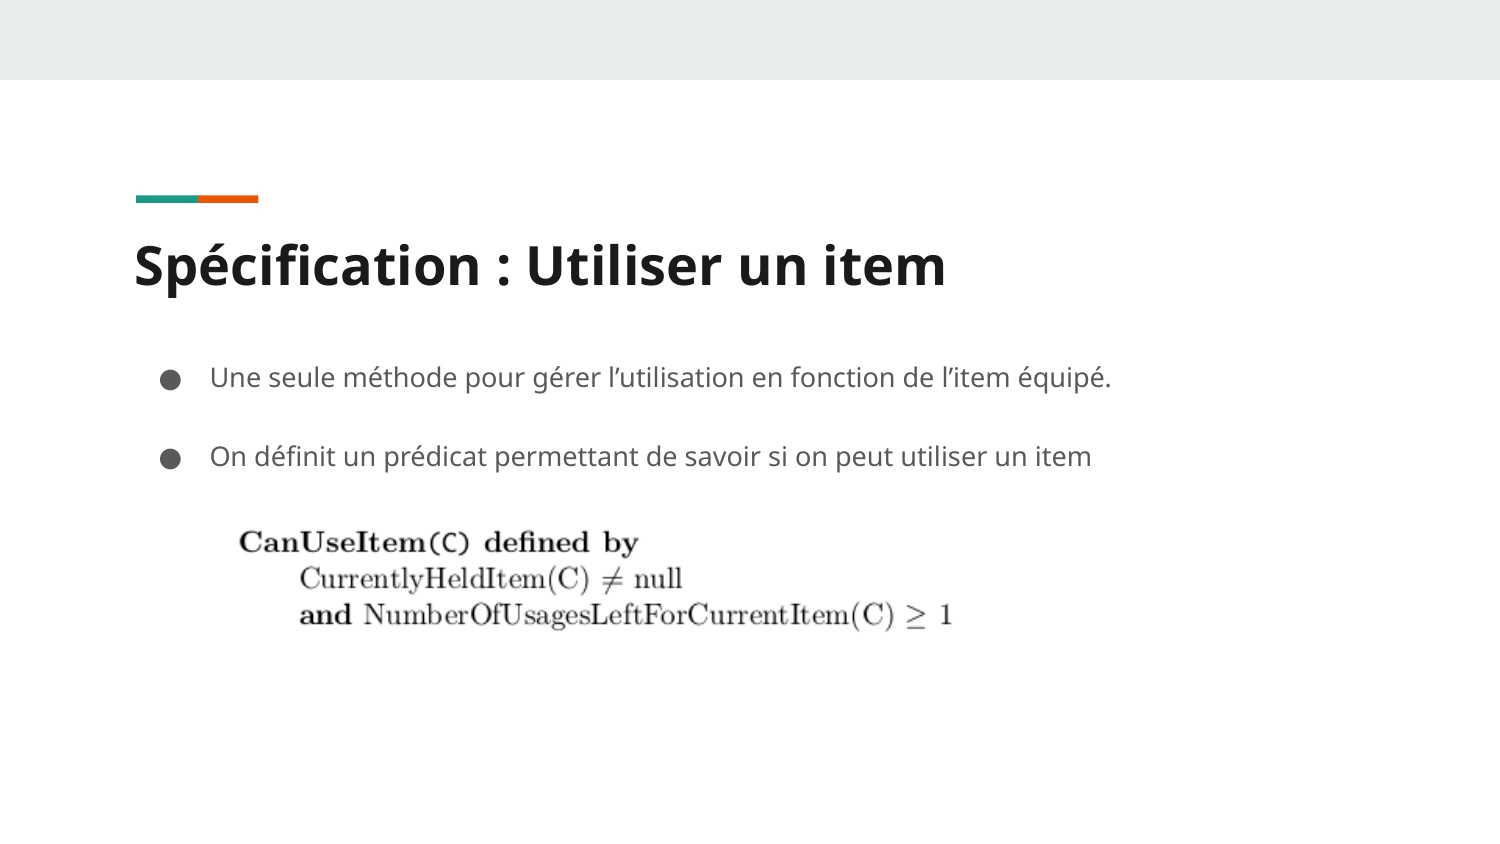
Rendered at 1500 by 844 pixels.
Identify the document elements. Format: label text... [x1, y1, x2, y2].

title Spécification : Utiliser un item [119, 216, 1381, 305]
picture [226, 516, 1075, 637]
list Une seule méthode pour gérer l’utilisation en fonction de l’item équipé. On définit un prédicat permettant de savoir si on peut utiliser un item [119, 341, 1381, 712]
